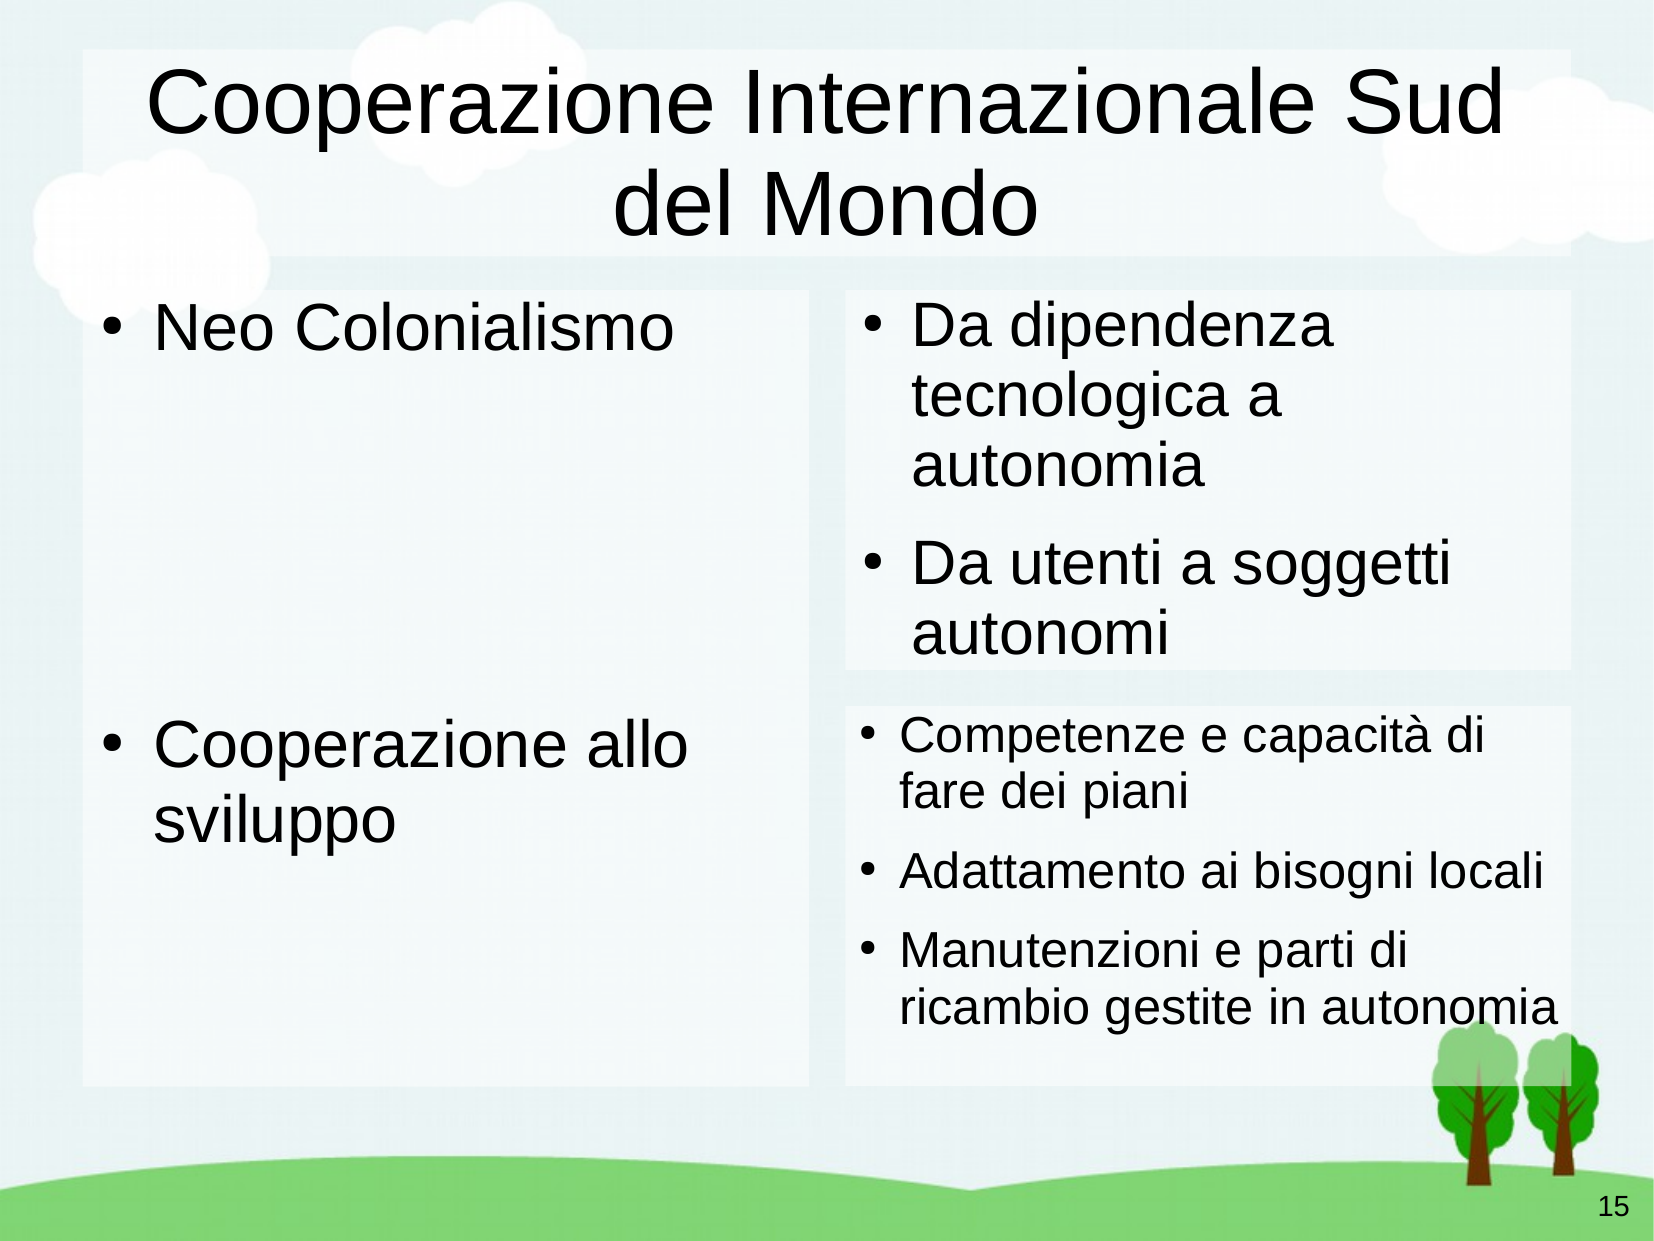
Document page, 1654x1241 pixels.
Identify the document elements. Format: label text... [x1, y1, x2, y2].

list Neo Colonialismo Cooperazione allo sviluppo [82, 290, 809, 1087]
title Cooperazione Internazionale Sud del Mondo [82, 49, 1571, 257]
picture [0, 0, 1654, 1241]
list Da dipendenza tecnologica a autonomia Da utenti a soggetti autonomi [845, 290, 1572, 671]
list Competenze e capacità di fare dei piani Adattamento ai bisogni locali Manutenzioni e parti di ricambio gestite in autonomia [845, 706, 1572, 1087]
